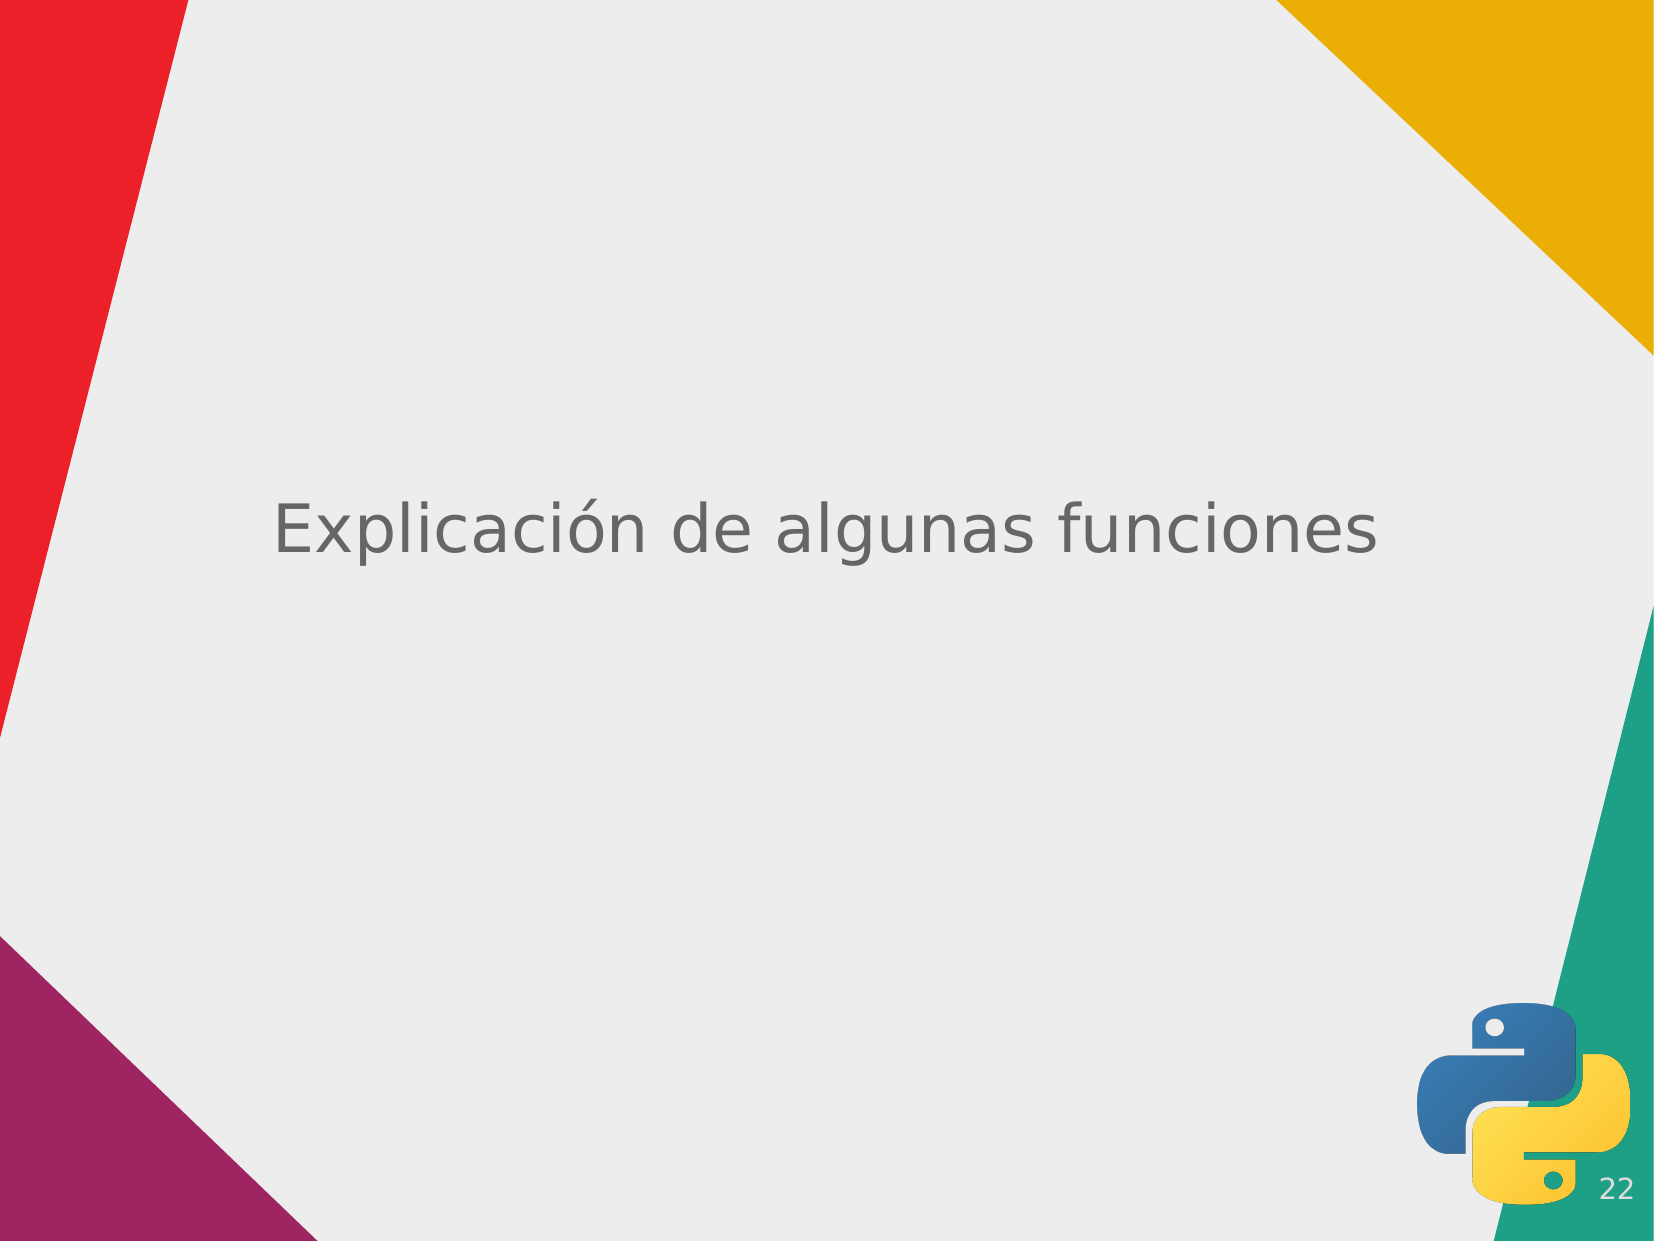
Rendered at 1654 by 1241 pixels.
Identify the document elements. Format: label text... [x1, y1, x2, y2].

subtitle Explicación de algunas funciones [114, 73, 1539, 986]
picture [1417, 1003, 1630, 1205]
